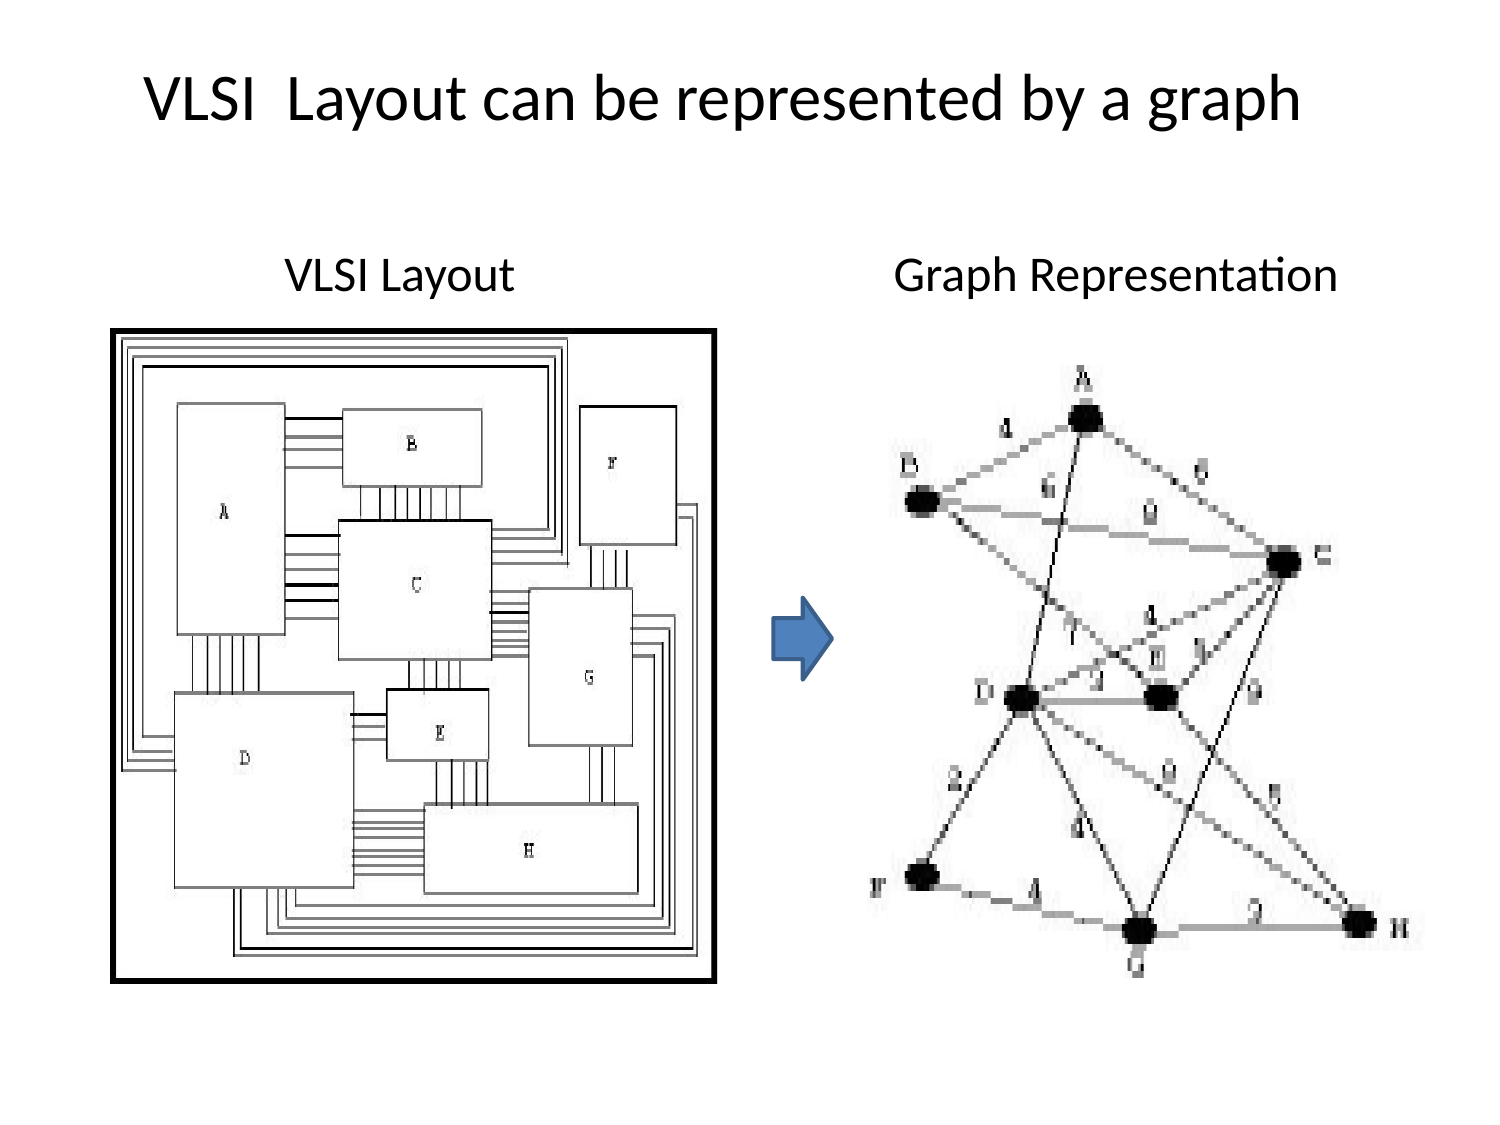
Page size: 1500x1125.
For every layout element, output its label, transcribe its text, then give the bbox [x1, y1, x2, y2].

text_box Graph Representation [878, 234, 1465, 310]
picture [867, 339, 1430, 978]
text_box VLSI Layout can be represented by a graph [128, 46, 1348, 142]
text_box [773, 597, 832, 680]
text_box VLSI Layout [269, 234, 662, 310]
picture [110, 328, 750, 988]
